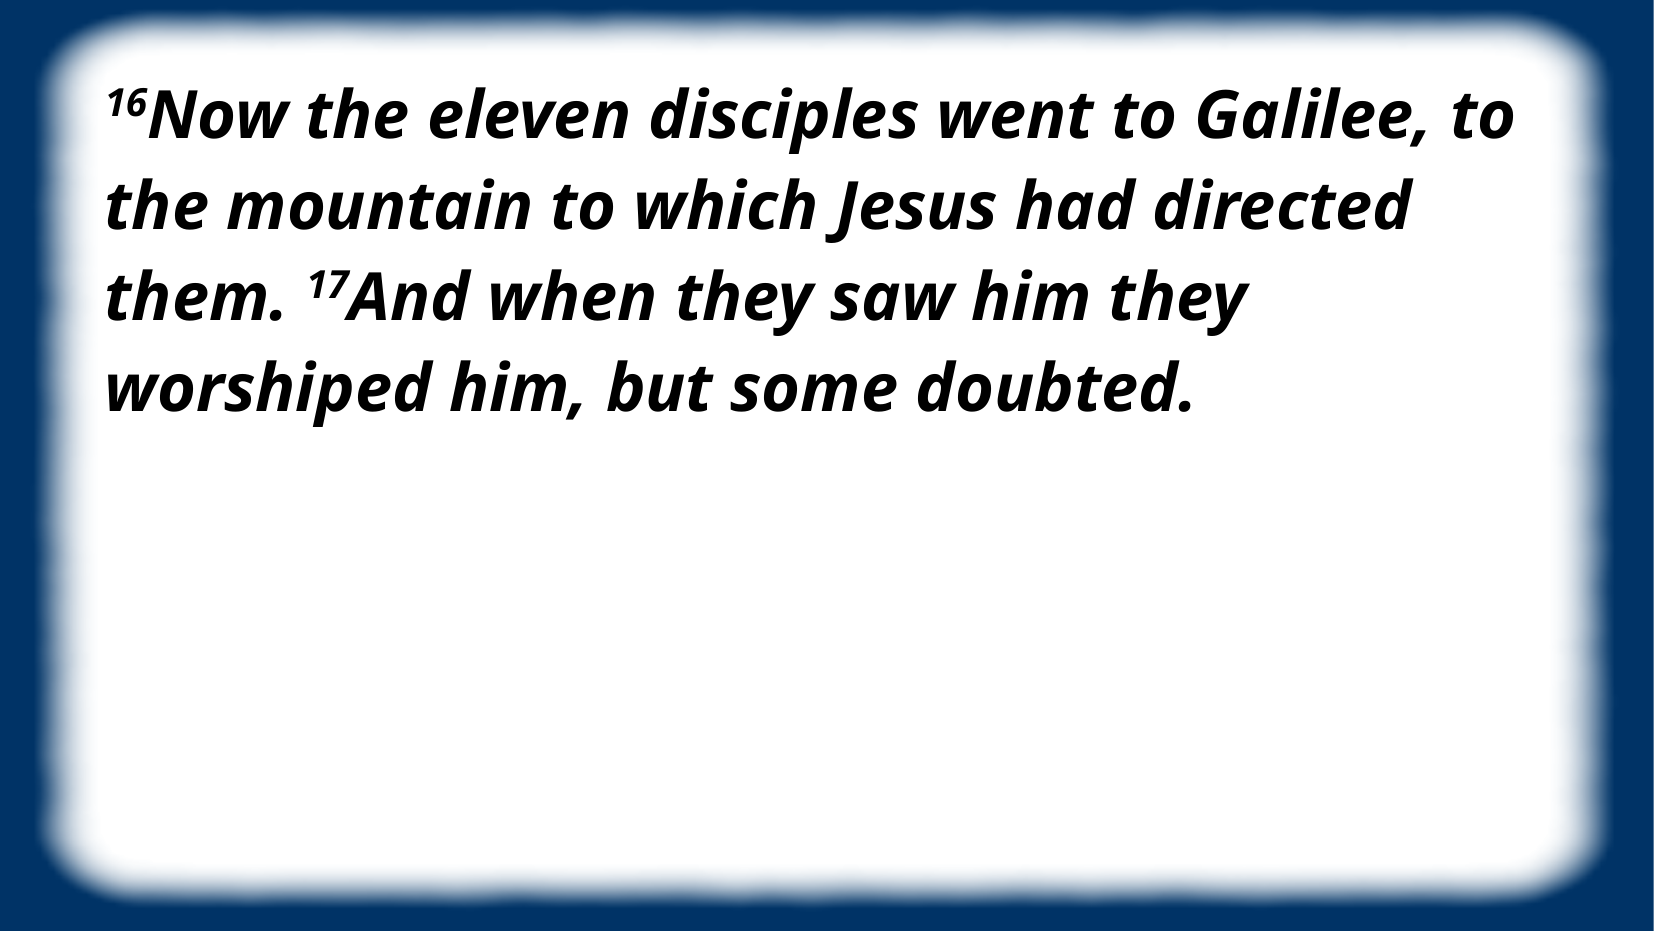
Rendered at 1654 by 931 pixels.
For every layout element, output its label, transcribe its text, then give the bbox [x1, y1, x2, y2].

picture [0, 0, 1654, 931]
text_box 16Now the eleven disciples went to Galilee, to the mountain to which Jesus had directed them. 17And when they saw him they worshiped him, but some doubted. [90, 60, 1561, 430]
